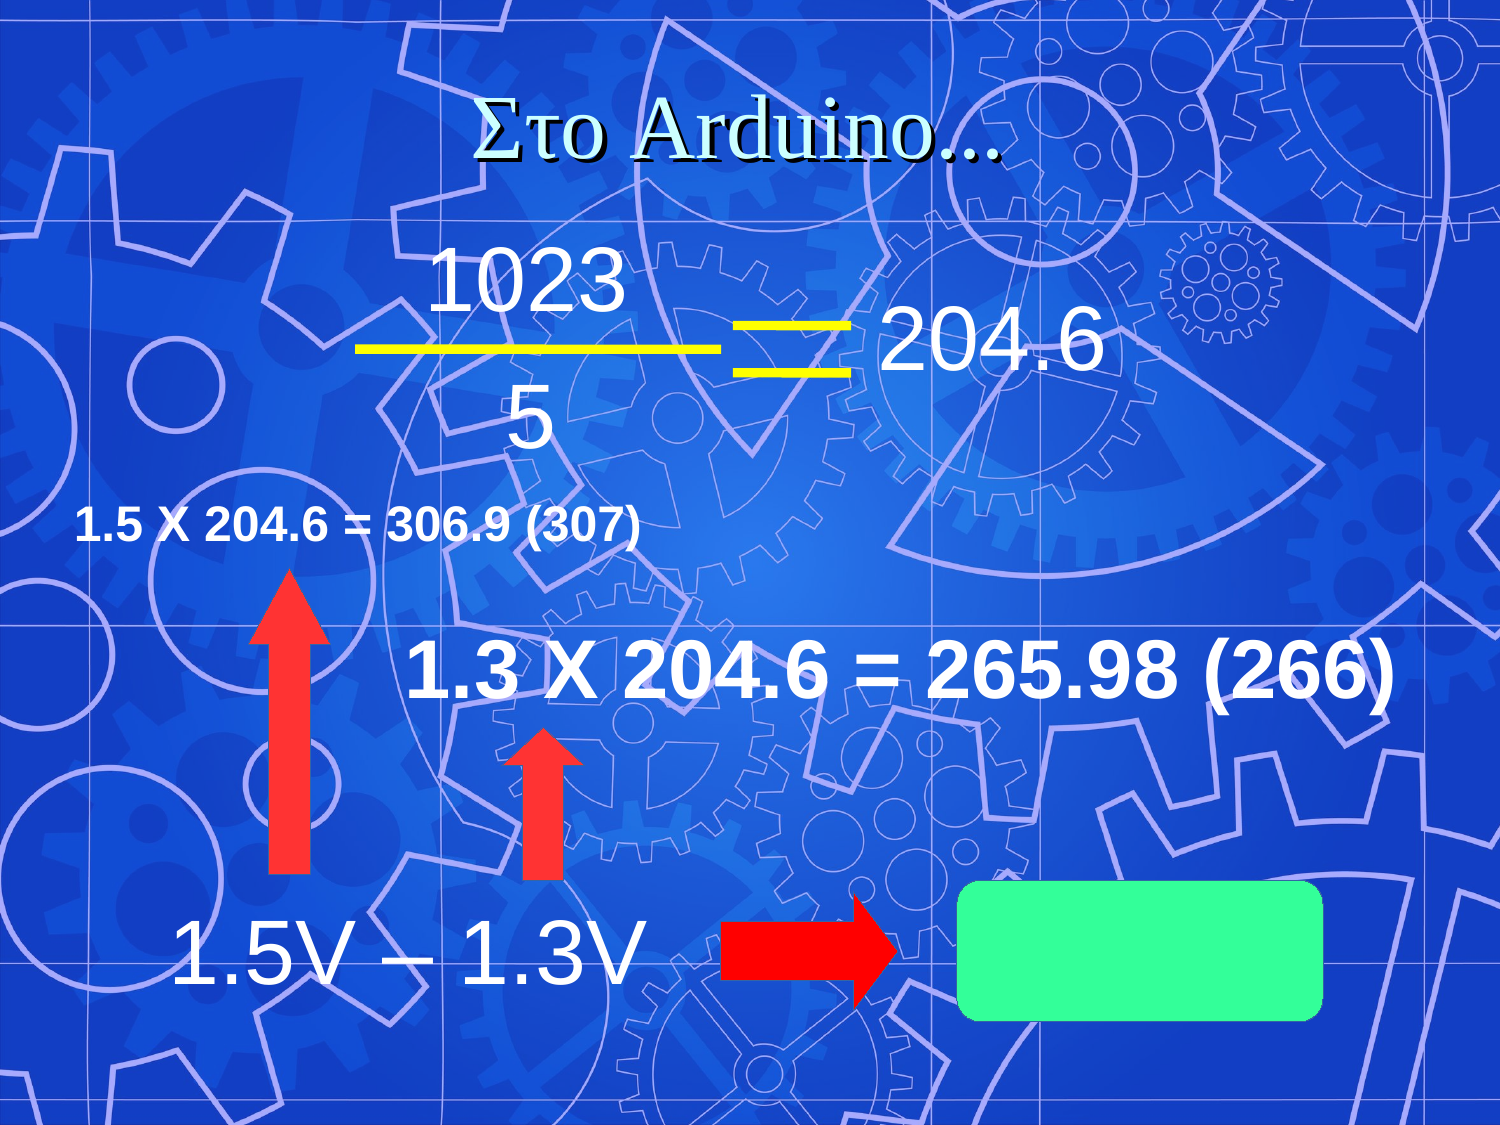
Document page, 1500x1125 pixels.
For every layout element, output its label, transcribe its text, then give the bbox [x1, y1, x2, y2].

text_box [720, 891, 898, 1011]
text_box 204.6 [862, 271, 1123, 397]
text_box 1023 [409, 212, 644, 338]
text_box [248, 568, 331, 875]
text_box [956, 880, 1324, 1022]
text_box 5 [490, 354, 572, 474]
text_box 1.3 Χ 204.6 = 265.98 (266) [389, 608, 1430, 741]
text_box [501, 727, 585, 881]
text_box 1.5 Χ 204.6 = 306.9 (307) [59, 484, 697, 568]
title Στο Arduino... [35, 59, 1441, 154]
text_box 1.5V – 1.3V [153, 885, 663, 1011]
